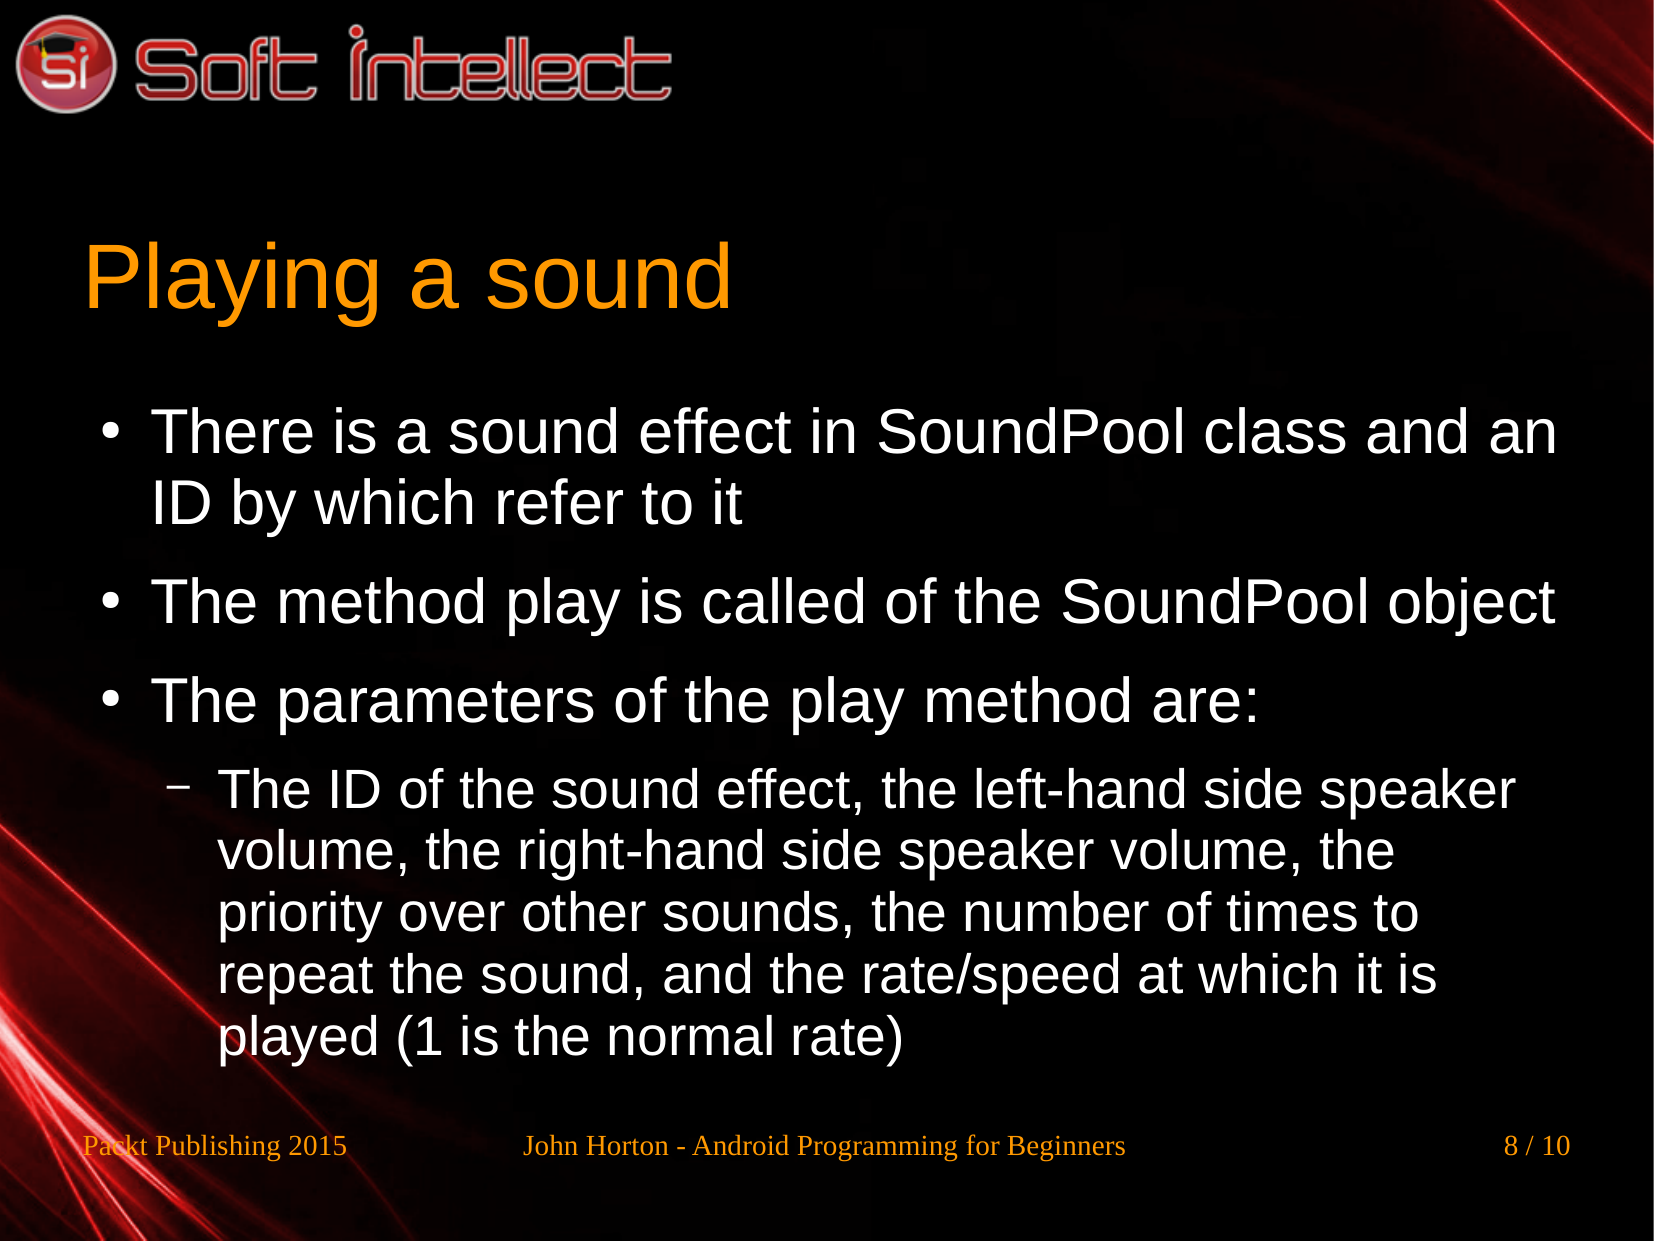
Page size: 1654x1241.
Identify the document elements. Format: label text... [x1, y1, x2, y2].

list There is a sound effect in SoundPool class and an ID by which refer to it The method play is called of the SoundPool object The parameters of the play method are: The ID of the sound effect, the left-hand side speaker volume, the right-hand side speaker volume, the priority over other sounds, the number of times to repeat the sound, and the rate/speed at which it is played (1 is the normal rate) [82, 396, 1571, 1116]
title Playing a sound [82, 173, 1571, 381]
picture [0, 0, 1654, 1241]
